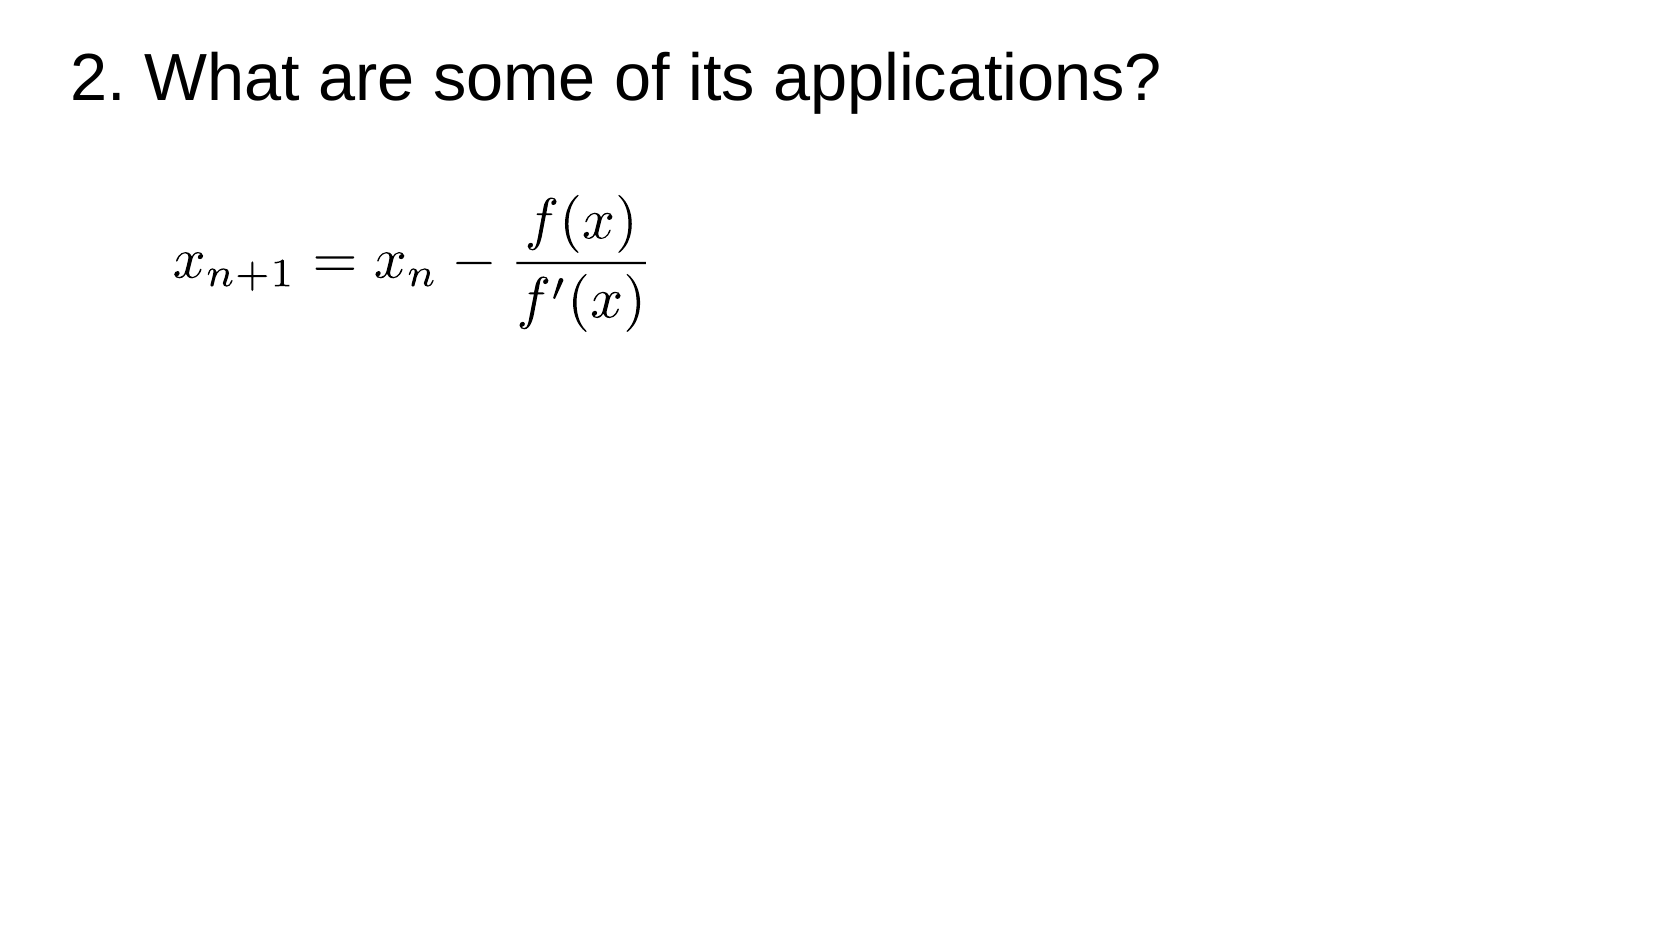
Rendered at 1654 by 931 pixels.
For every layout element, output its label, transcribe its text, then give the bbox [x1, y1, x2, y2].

text_box [174, 194, 646, 332]
title 2. What are some of its applications? [0, 0, 1654, 156]
